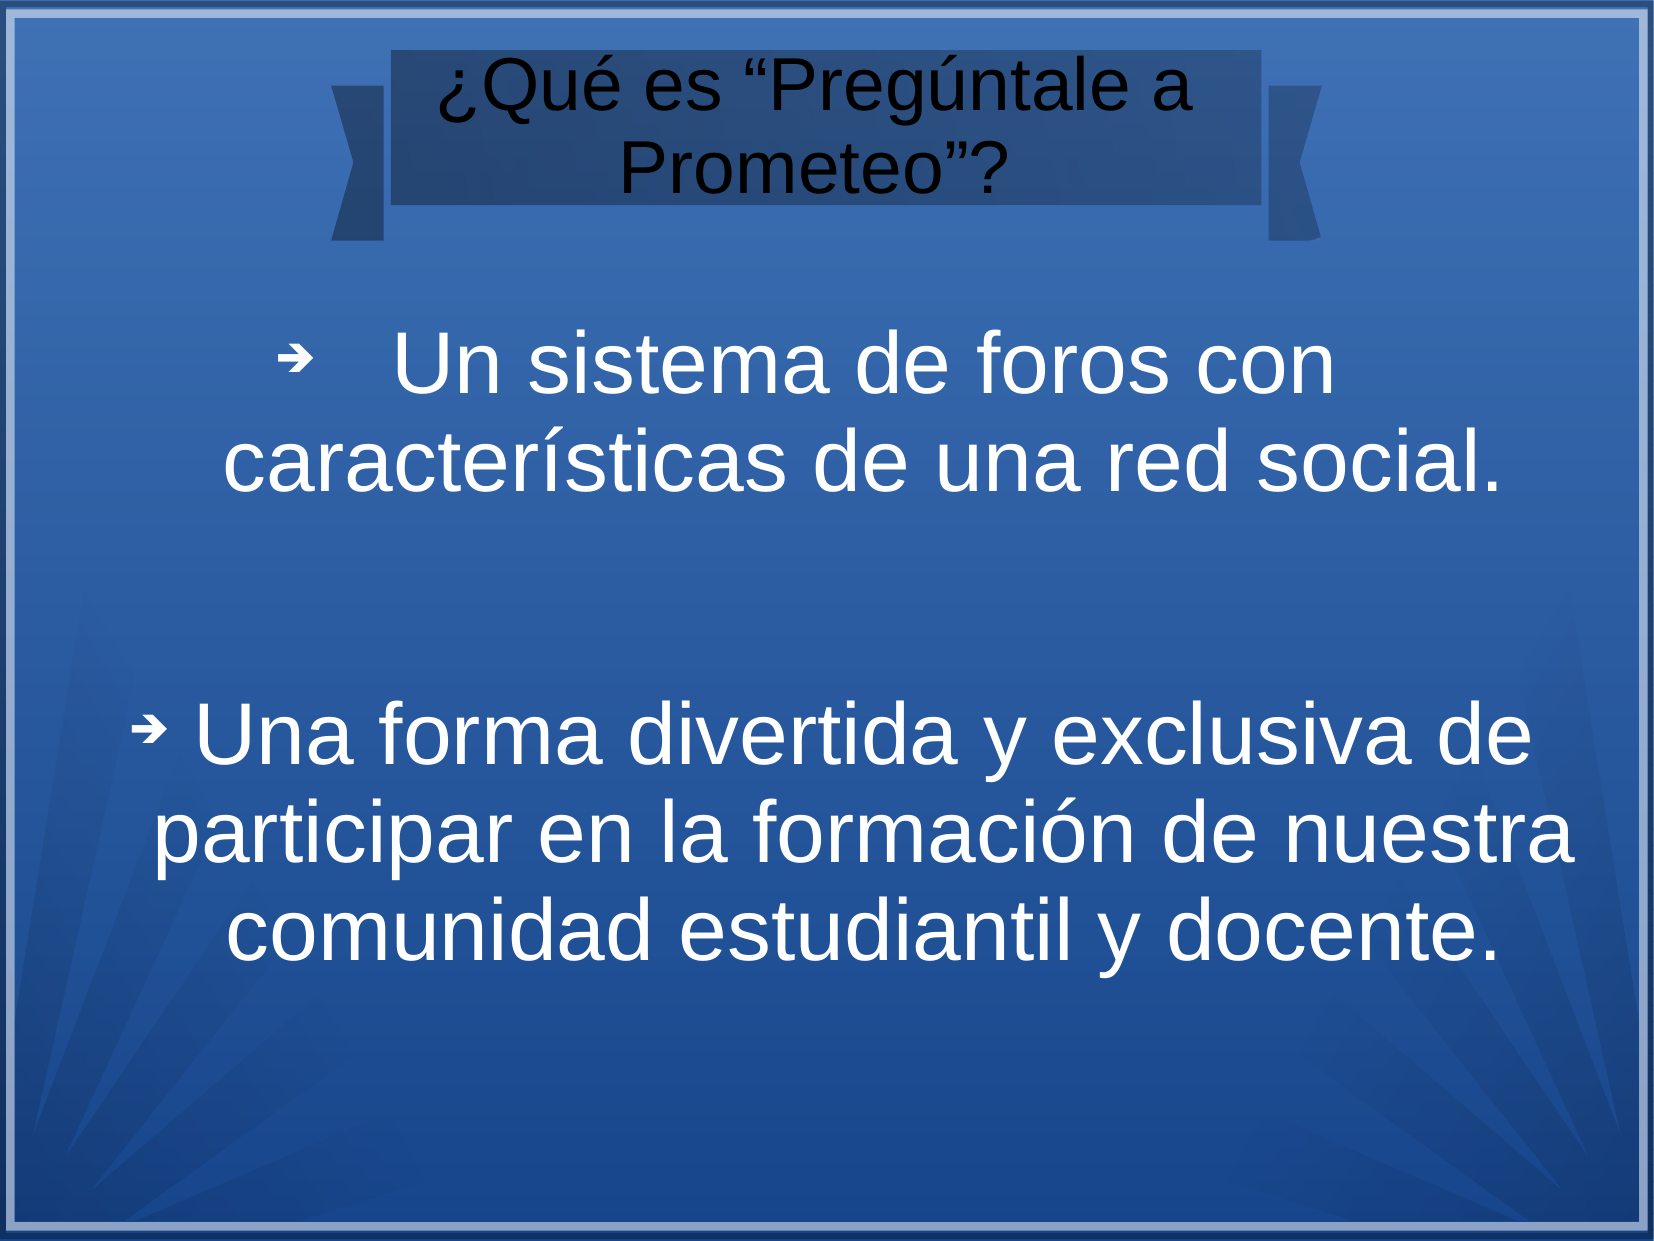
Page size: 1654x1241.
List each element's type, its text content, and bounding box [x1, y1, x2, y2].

list Un sistema de foros con características de una red social. Una forma divertida y exclusiva de participar en la formación de nuestra comunidad estudiantil y docente. [94, 177, 1583, 1137]
title ¿Qué es “Pregúntale a Prometeo”? [377, 41, 1252, 177]
